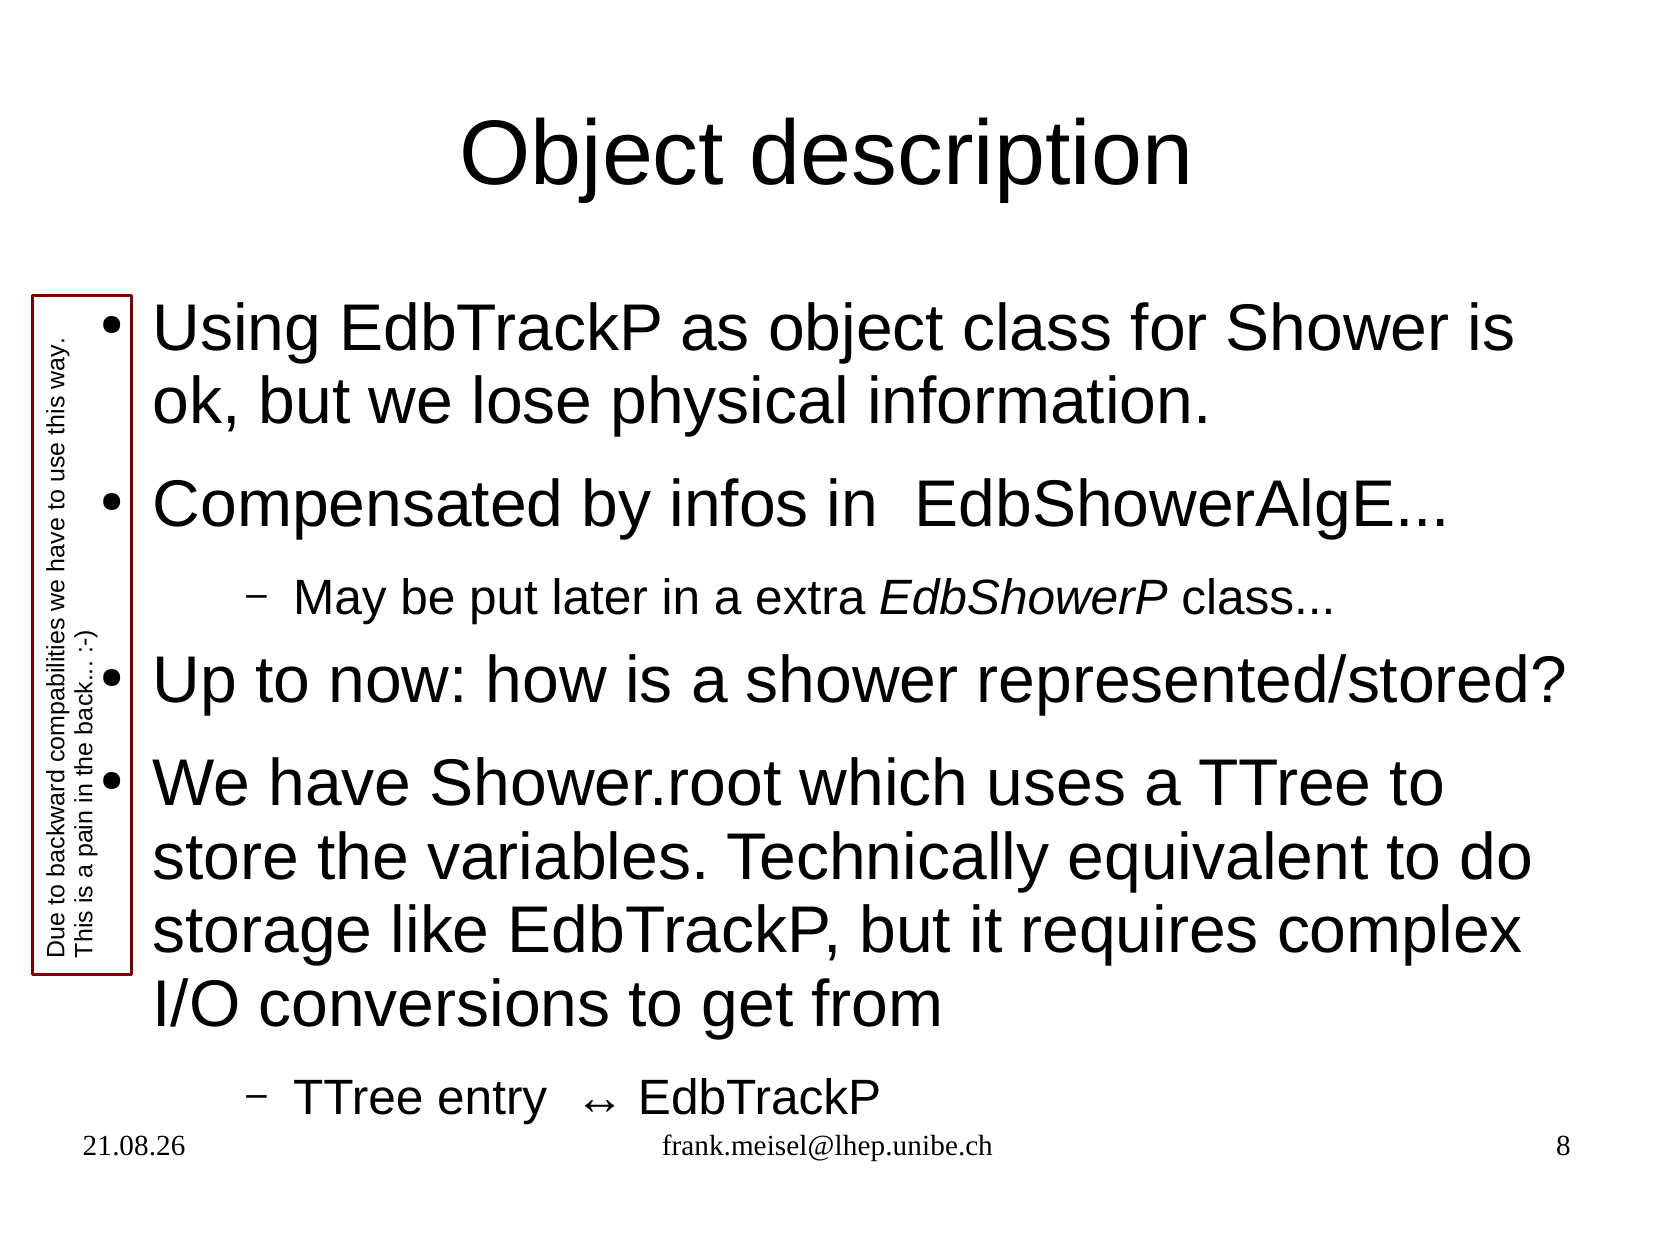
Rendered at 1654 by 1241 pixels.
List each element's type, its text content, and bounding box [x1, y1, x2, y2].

text_box Due to backward compabilities we have to use this way. This is a pain in the back... :-) [32, 295, 132, 975]
list Using EdbTrackP as object class for Shower is ok, but we lose physical information. Compensated by infos in EdbShowerAlgE... May be put later in a extra EdbShowerP class... Up to now: how is a shower represented/stored? We have Shower.root which uses a TTree to store the variables. Technically equivalent to do storage like EdbTrackP, but it requires complex I/O conversions to get from TTree entry ↔ EdbTrackP [82, 290, 1595, 1132]
title Object description [82, 49, 1571, 257]
